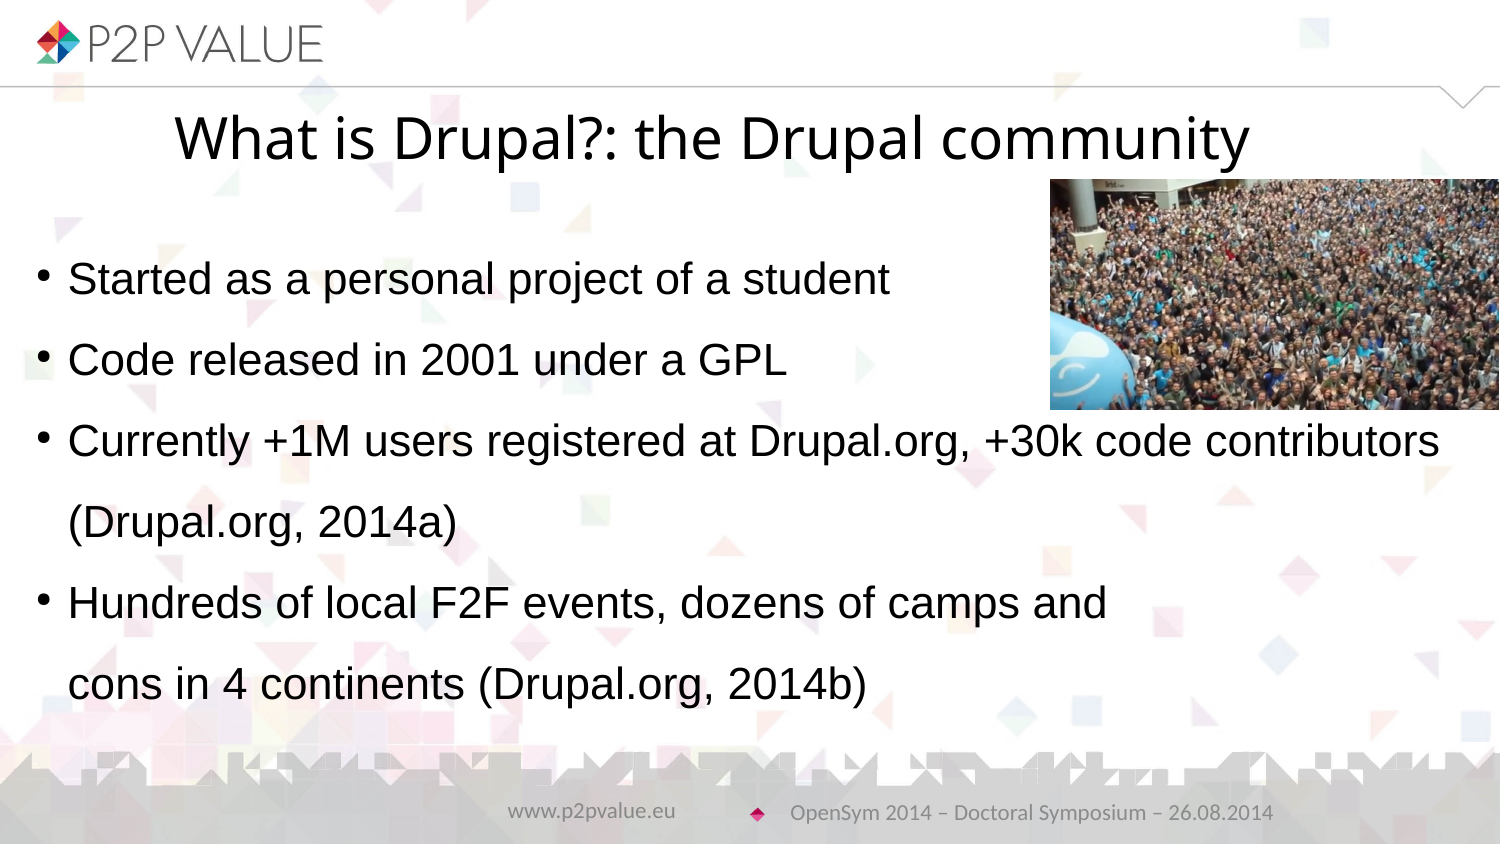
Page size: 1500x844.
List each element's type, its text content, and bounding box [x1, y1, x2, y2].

title What is Drupal?: the Drupal community [60, 92, 1366, 162]
subtitle Started as a personal project of a student Code released in 2001 under a GPL Currently +1M users registered at Drupal.org, +30k code contributors (Drupal.org, 2014a) Hundreds of local F2F events, dozens of camps and cons in 4 continents (Drupal.org, 2014b) [22, 162, 1500, 718]
picture [1050, 179, 1499, 410]
text_box www.p2pvalue.eu [501, 789, 720, 829]
picture [0, 0, 1500, 844]
text_box OpenSym 2014 – Doctoral Symposium – 26.08.2014 [777, 788, 1470, 834]
